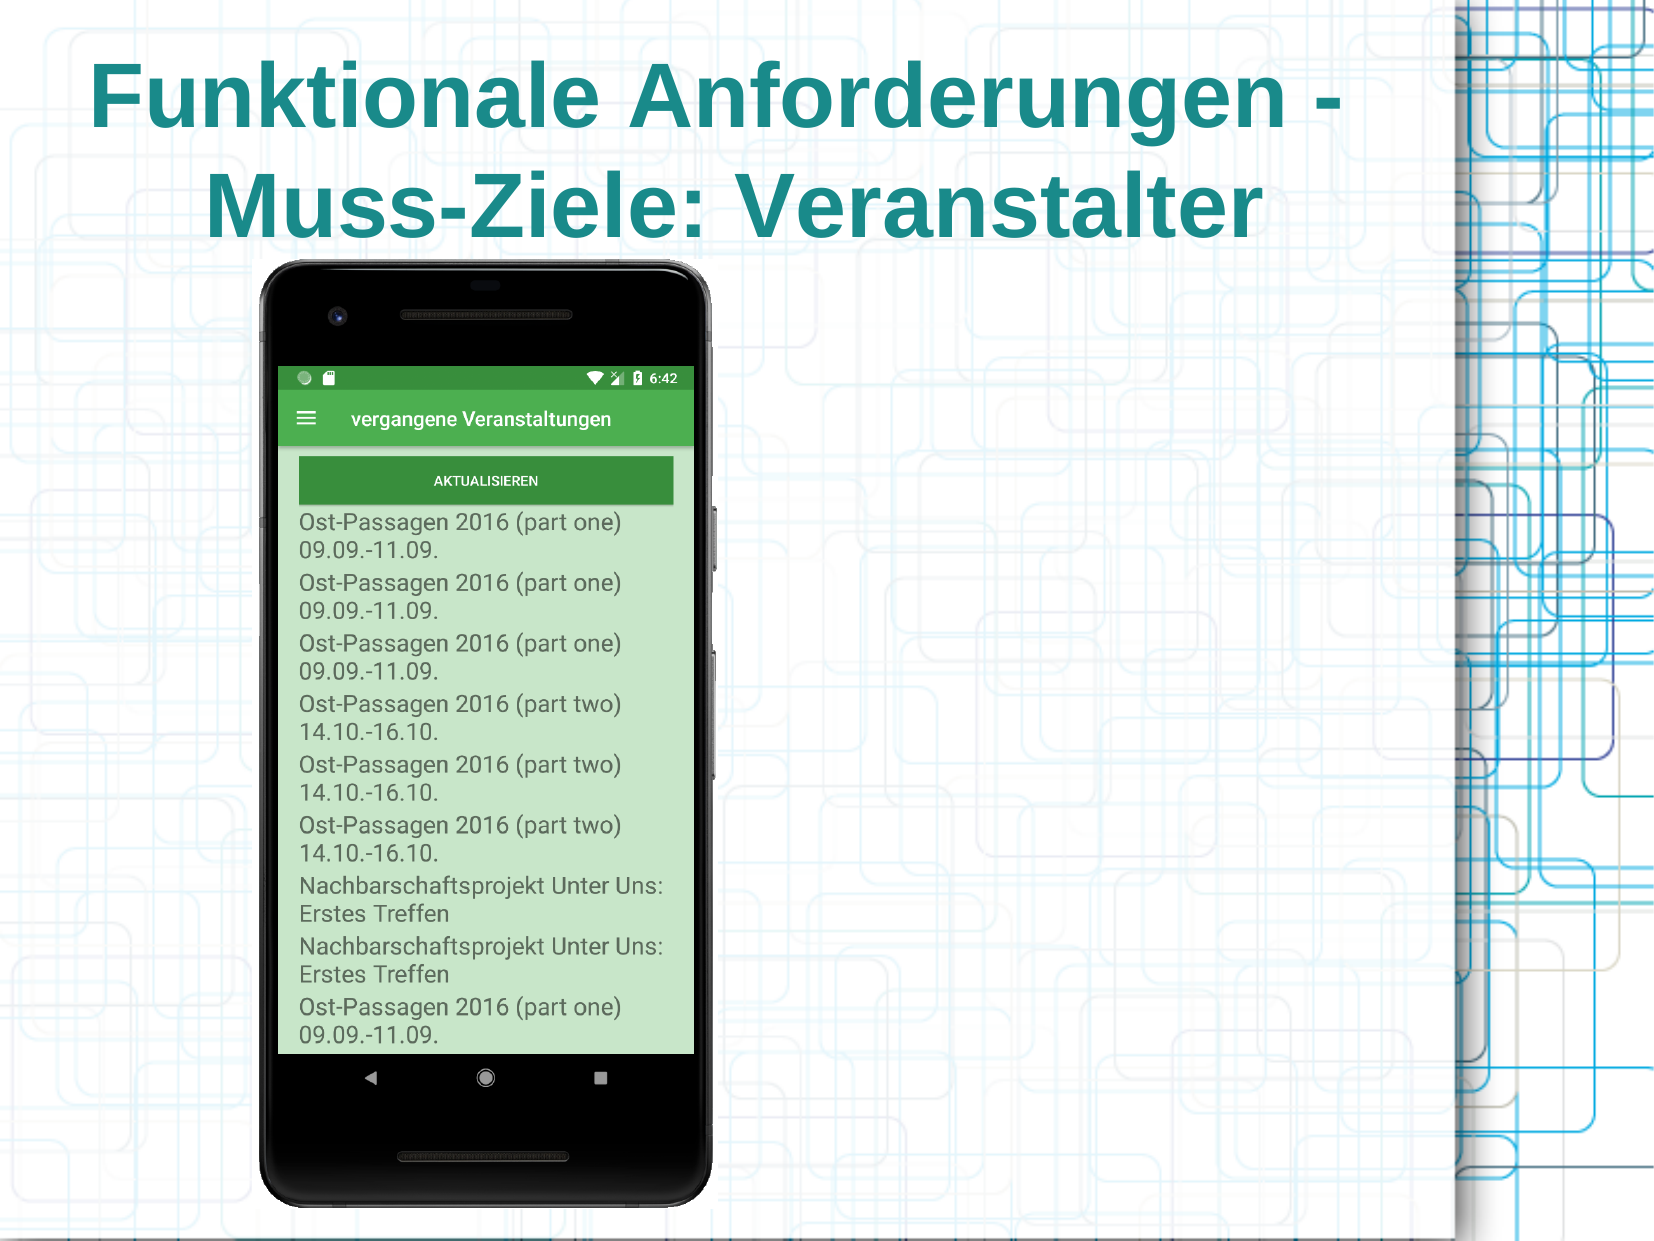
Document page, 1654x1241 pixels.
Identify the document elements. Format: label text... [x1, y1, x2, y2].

title Funktionale Anforderungen - Muss-Ziele: Veranstalter [5, 31, 1430, 260]
picture [252, 259, 718, 1209]
